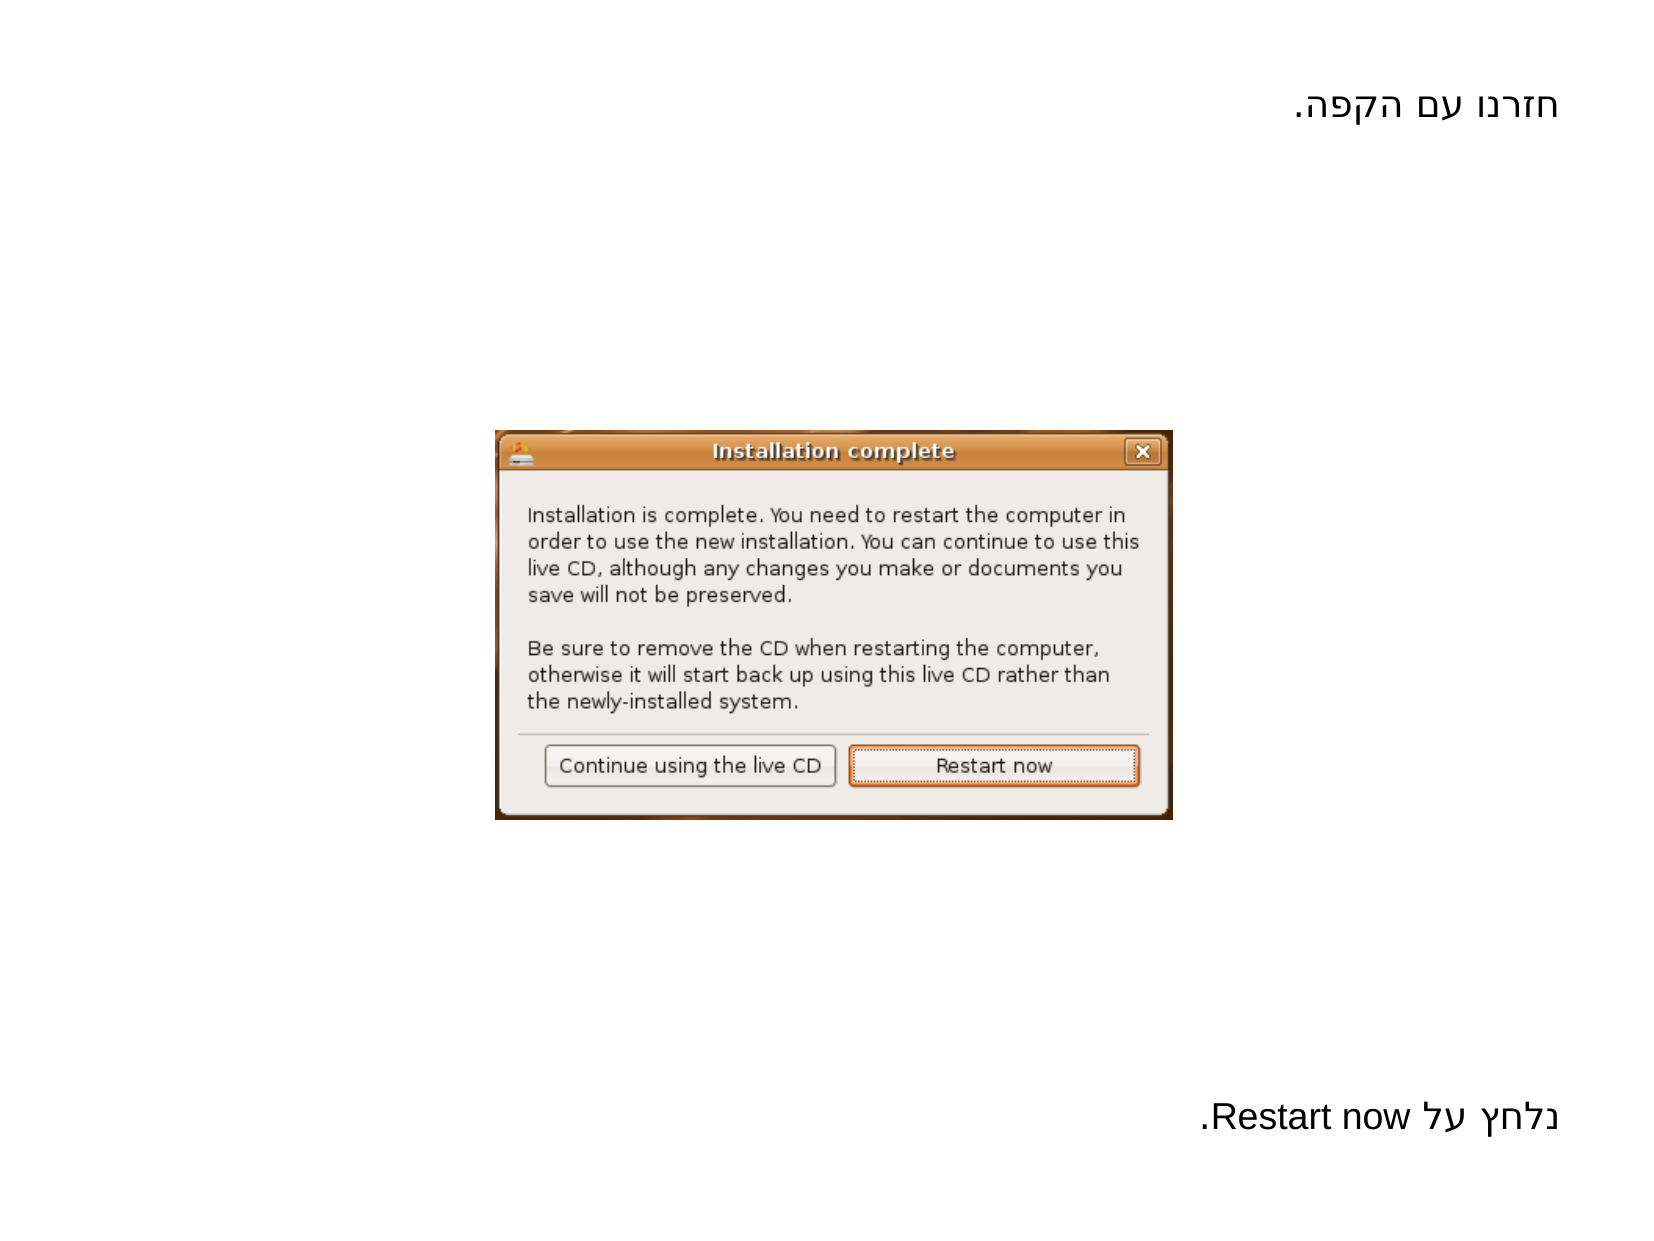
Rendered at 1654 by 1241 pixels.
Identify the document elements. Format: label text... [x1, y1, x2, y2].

text_box חזרנו עם הקפה. [225, 75, 1576, 136]
text_box נלחץ על Restart now. [75, 1087, 1576, 1241]
picture [495, 430, 1173, 820]
